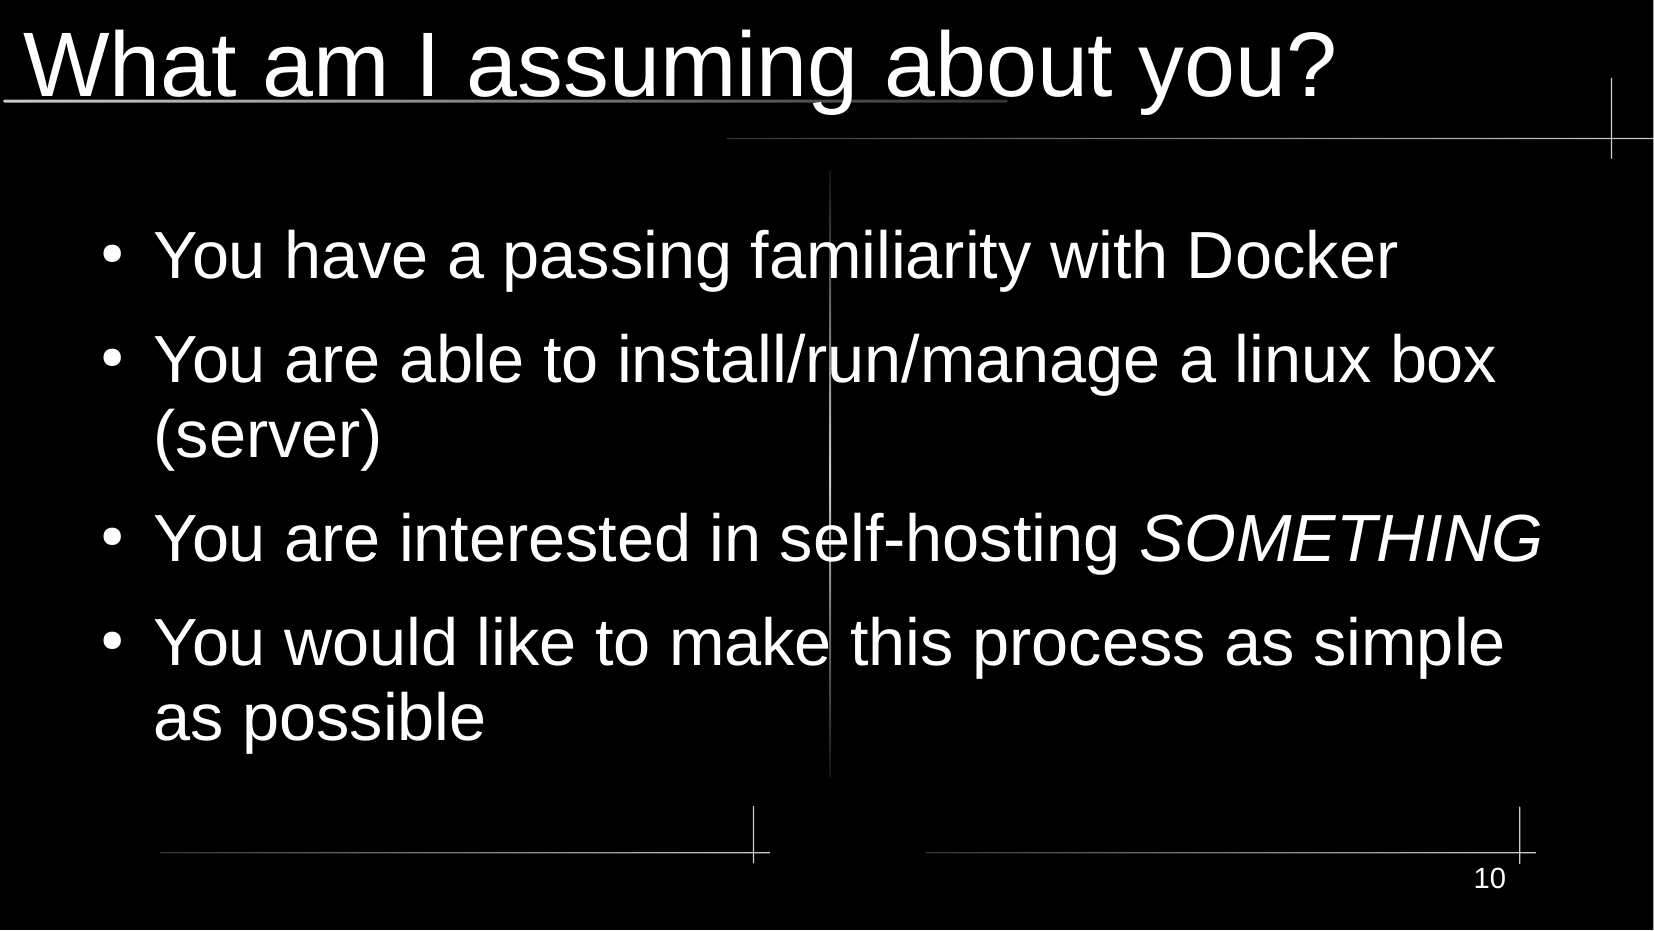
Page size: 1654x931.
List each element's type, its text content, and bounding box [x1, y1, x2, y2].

list You have a passing familiarity with Docker You are able to install/run/manage a linux box (server) You are interested in self-hosting SOMETHING You would like to make this process as simple as possible [82, 217, 1571, 758]
title What am I assuming about you? [23, 11, 1589, 119]
